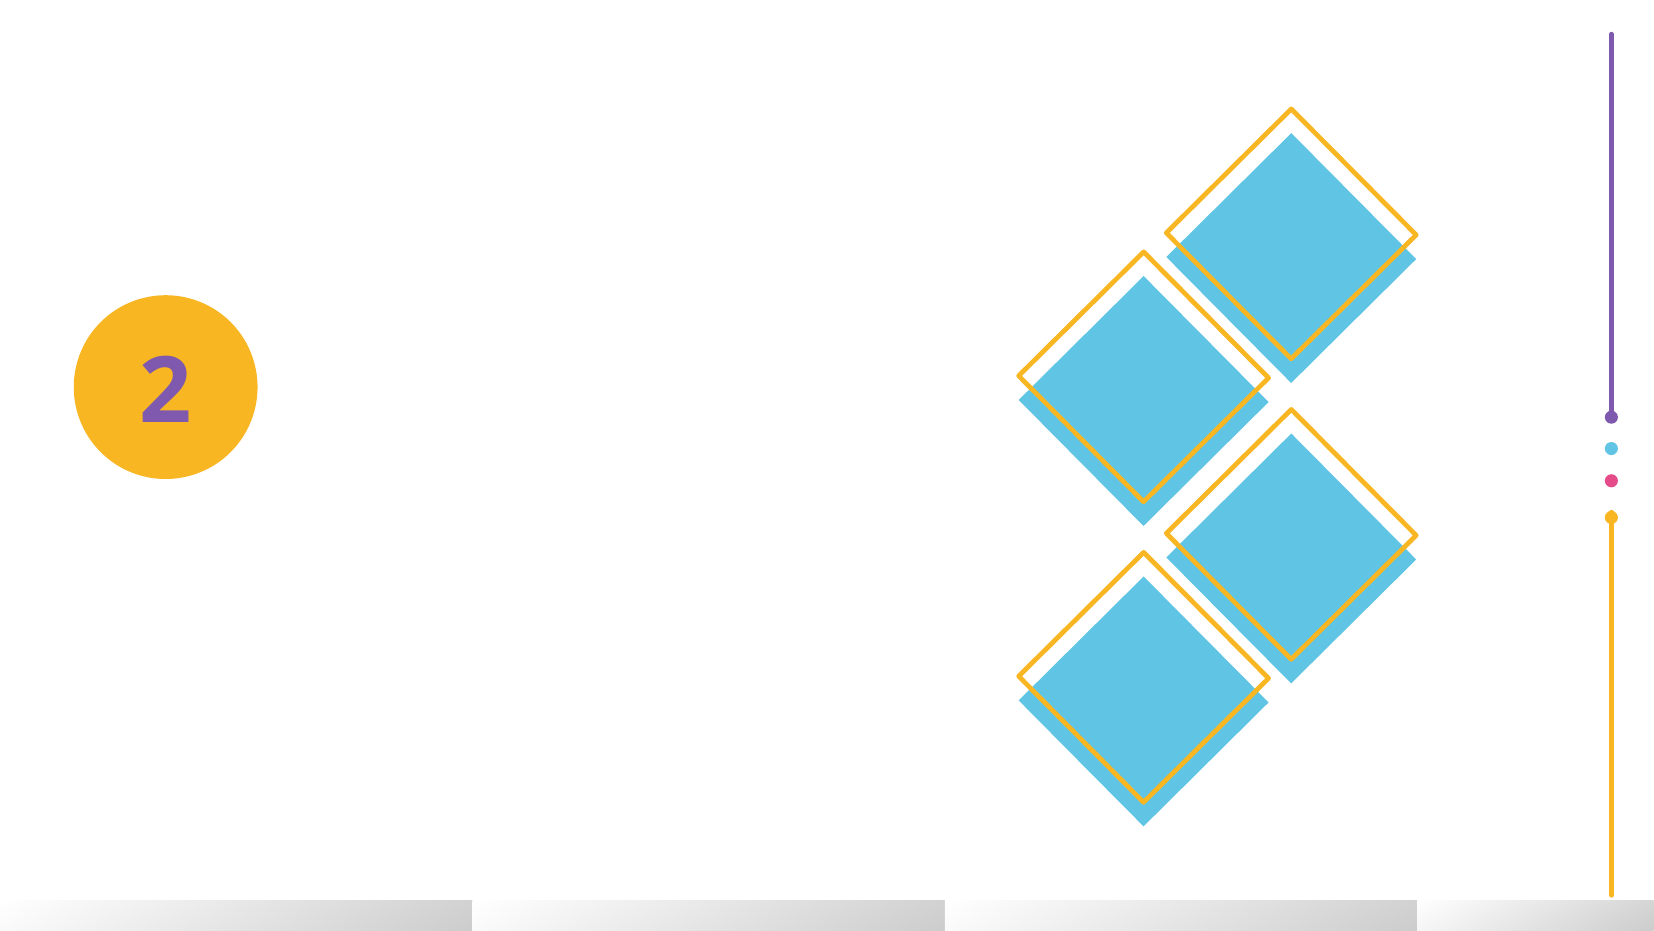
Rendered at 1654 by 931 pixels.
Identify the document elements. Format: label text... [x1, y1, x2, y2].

text_box 2 [73, 295, 258, 479]
